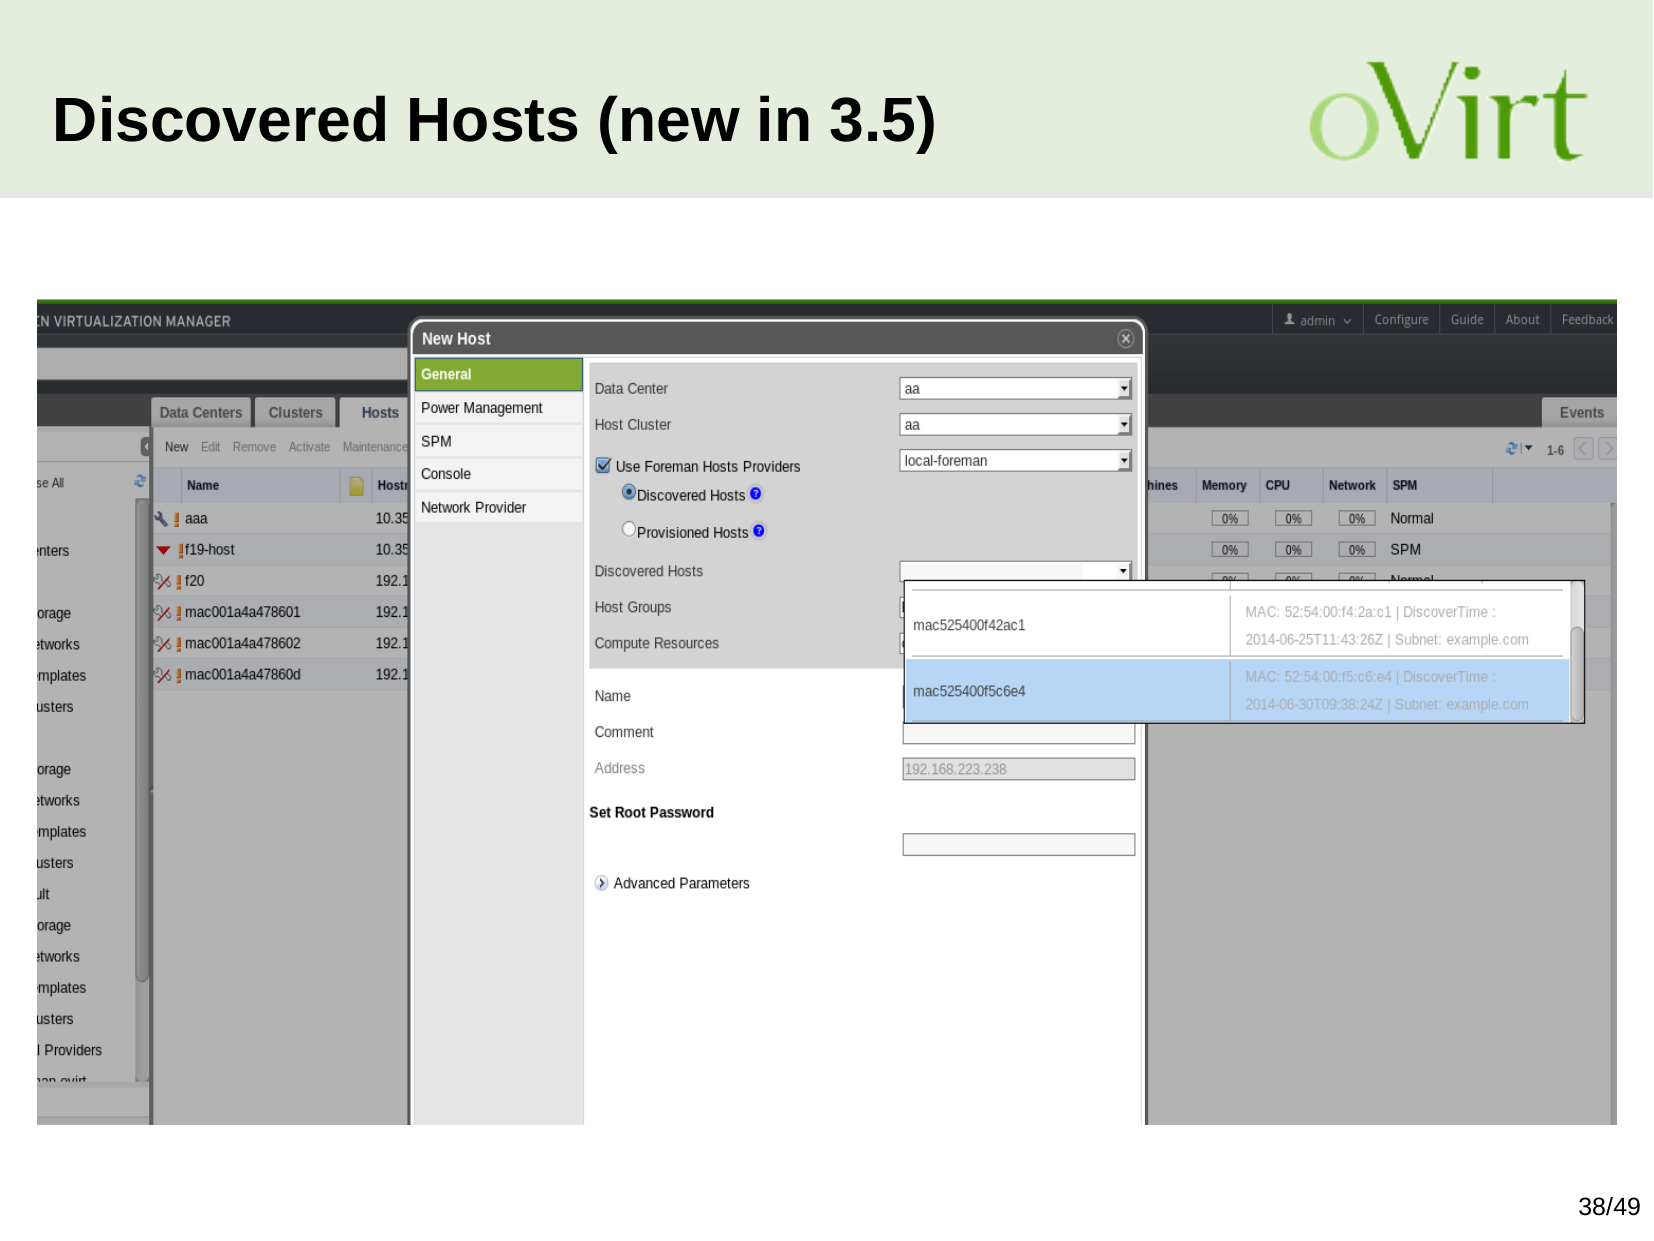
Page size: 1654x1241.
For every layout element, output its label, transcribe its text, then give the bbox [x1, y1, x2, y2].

title Discovered Hosts (new in 3.5) [52, 14, 1330, 154]
picture [1289, 36, 1613, 181]
picture [37, 299, 1617, 1126]
